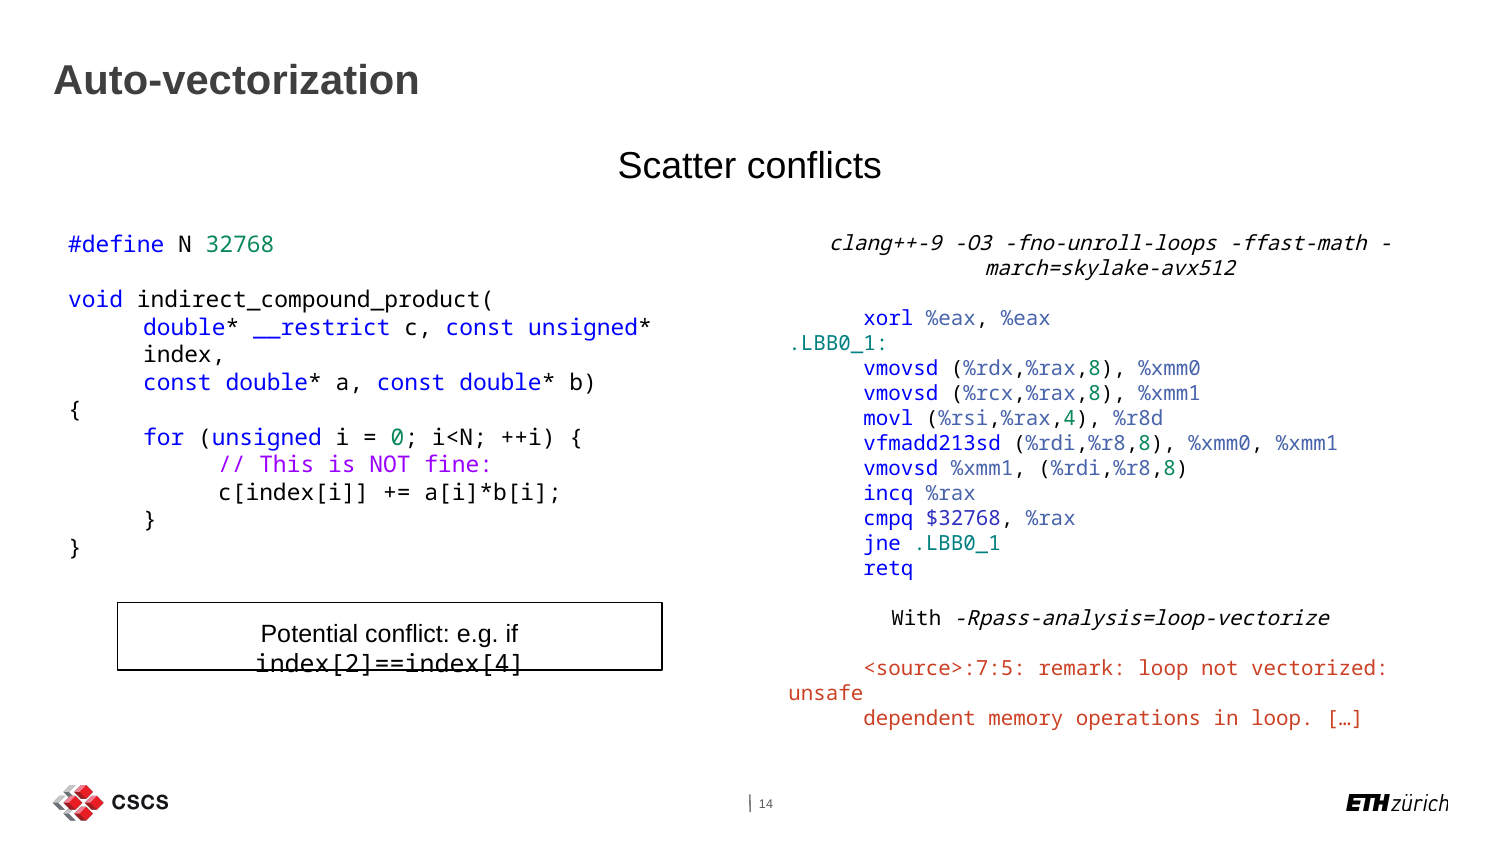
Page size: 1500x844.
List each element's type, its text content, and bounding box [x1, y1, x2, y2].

title Auto-vectorization [53, 5, 1447, 112]
picture [1346, 794, 1448, 811]
slide_number <number> [750, 794, 798, 813]
picture [43, 775, 177, 830]
text_box #define N 32768 void indirect_compound_product( double* __restrict c, const unsigned* index, const double* a, const double* b) { for (unsigned i = 0; i<N; ++i) { // This is NOT fine: c[index[i]] += a[i]*b[i]; } } [53, 215, 727, 767]
list Scatter conflicts [53, 133, 1447, 767]
text_box Potential conflict: e.g. if index[2]==index[4] [117, 602, 663, 670]
text_box clang++-9 -O3 -fno-unroll-loops -ffast-math -march=skylake-avx512 xorl %eax, %eax .LBB0_1: vmovsd (%rdx,%rax,8), %xmm0 vmovsd (%rcx,%rax,8), %xmm1 movl (%rsi,%rax,4), %r8d vfmadd213sd (%rdi,%r8,8), %xmm0, %xmm1 vmovsd %xmm1, (%rdi,%r8,8) incq %rax cmpq $32768, %rax jne .LBB0_1 retq With -Rpass-analysis=loop-vectorize <source>:7:5: remark: loop not vectorized: unsafe dependent memory operations in loop. […] [773, 215, 1447, 767]
